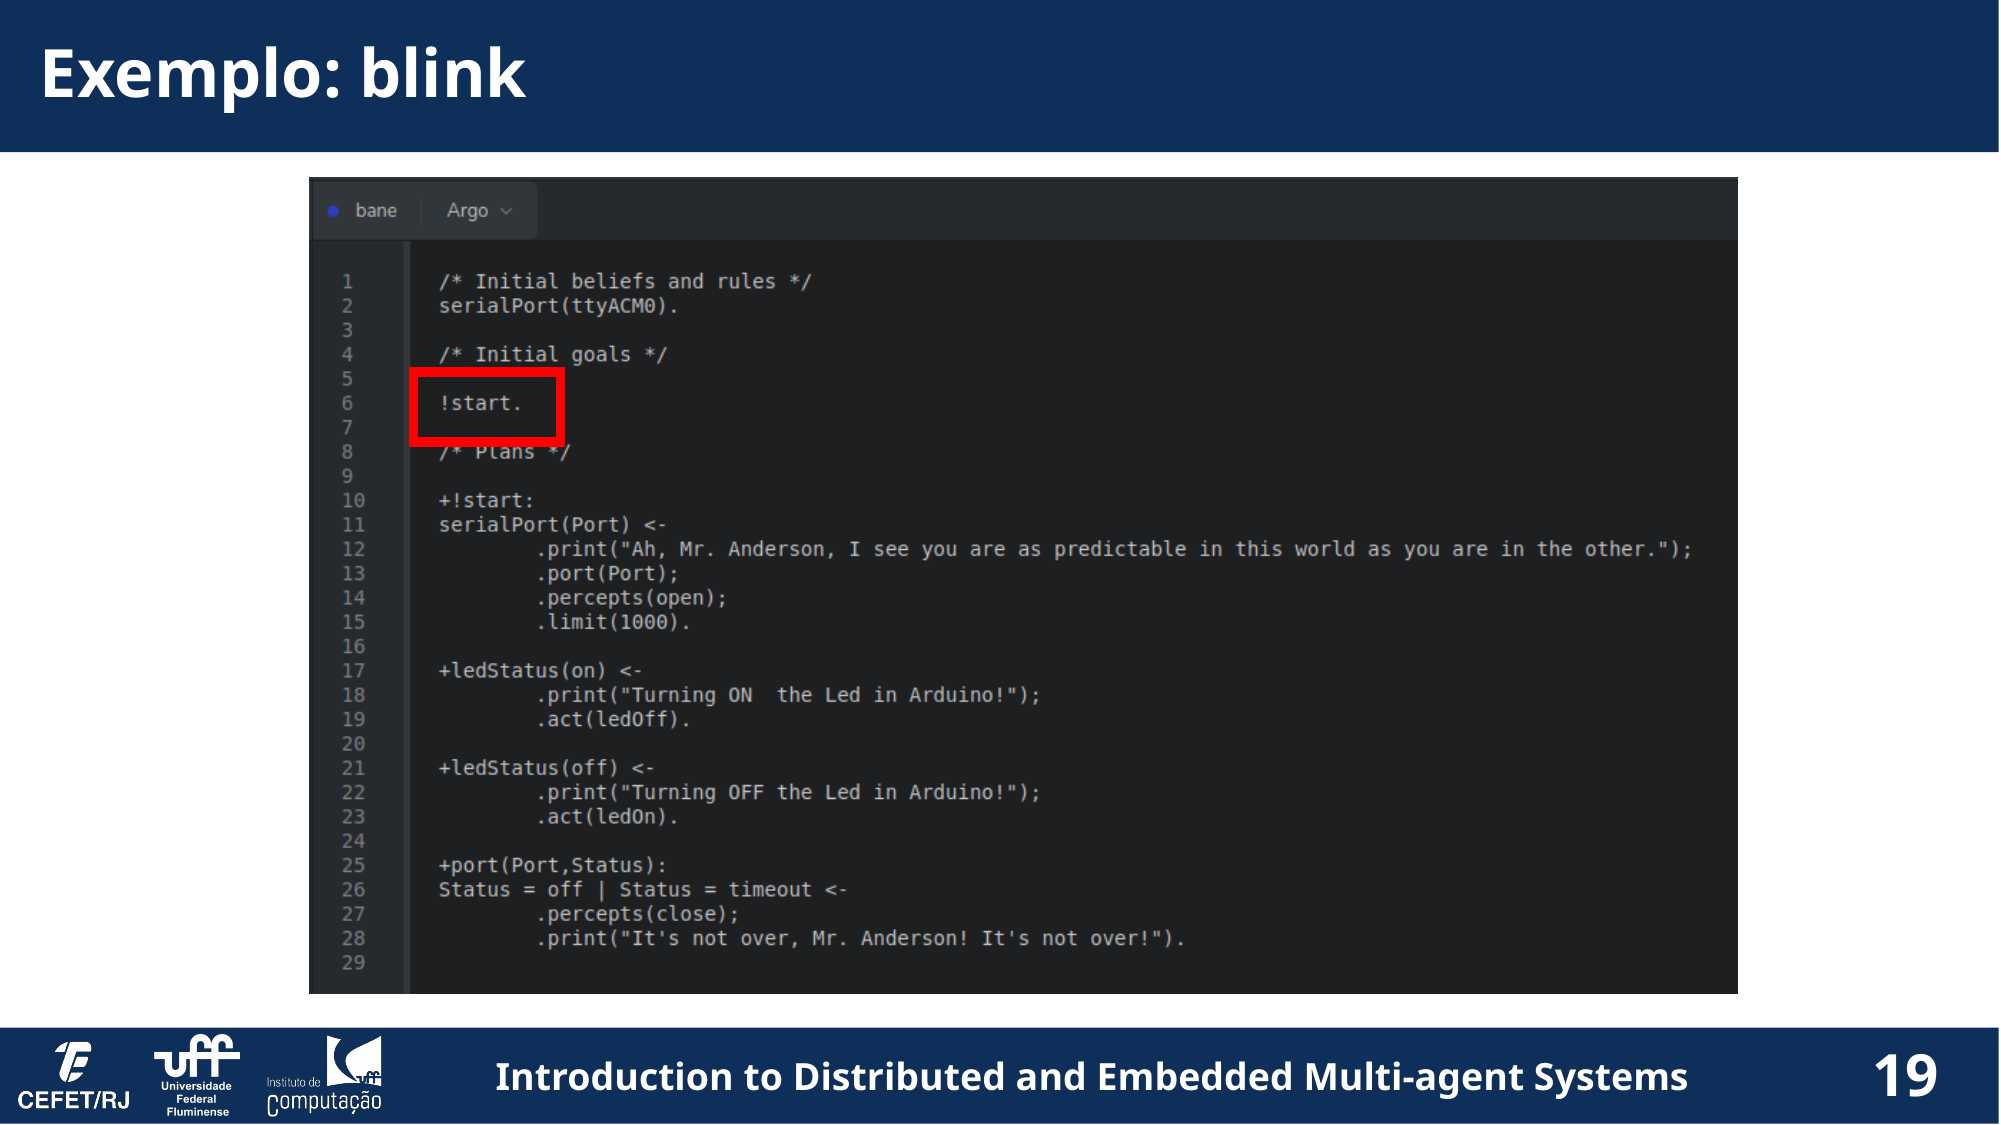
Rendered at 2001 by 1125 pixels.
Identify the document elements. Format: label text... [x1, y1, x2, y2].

picture [153, 1033, 241, 1121]
picture [265, 1033, 383, 1117]
text_box Exemplo: blink [25, 23, 1999, 119]
picture [18, 1021, 129, 1125]
picture [309, 177, 1738, 994]
